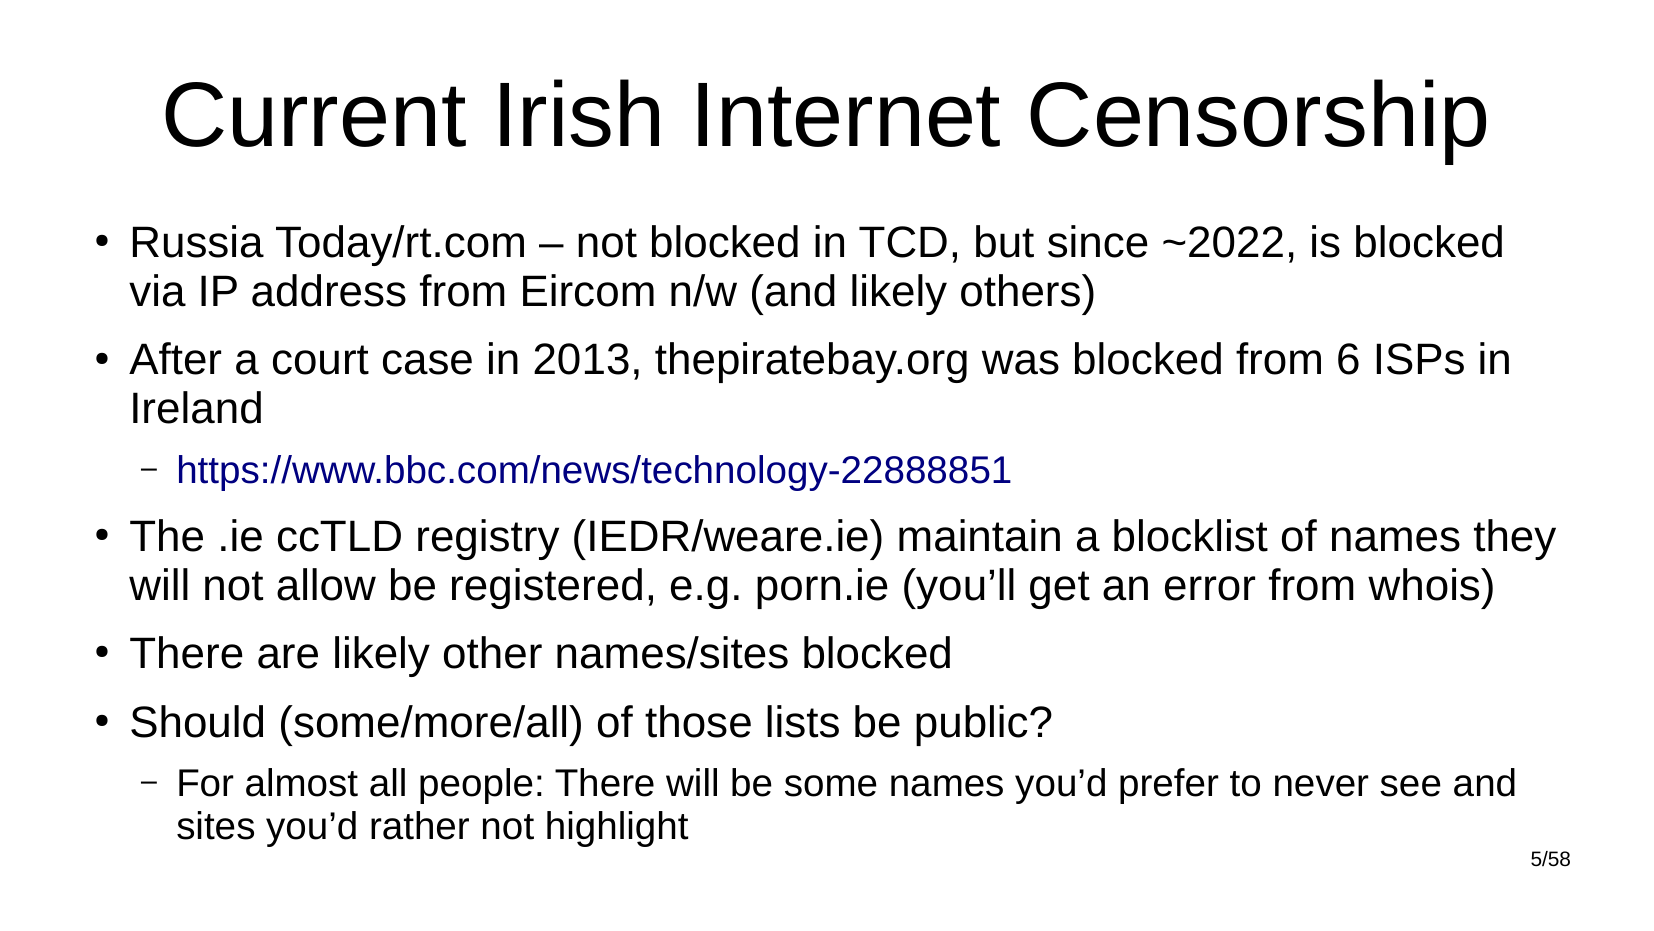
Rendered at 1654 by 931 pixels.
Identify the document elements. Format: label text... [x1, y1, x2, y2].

title Current Irish Internet Censorship [82, 37, 1571, 193]
list Russia Today/rt.com – not blocked in TCD, but since ~2022, is blocked via IP address from Eircom n/w (and likely others) After a court case in 2013, thepiratebay.org was blocked from 6 ISPs in Ireland https://www.bbc.com/news/technology-22888851 The .ie ccTLD registry (IEDR/weare.ie) maintain a blocklist of names they will not allow be registered, e.g. porn.ie (you’ll get an error from whois) There are likely other names/sites blocked Should (some/more/all) of those lists be public? For almost all people: There will be some names you’d prefer to never see and sites you’d rather not highlight [82, 217, 1571, 875]
